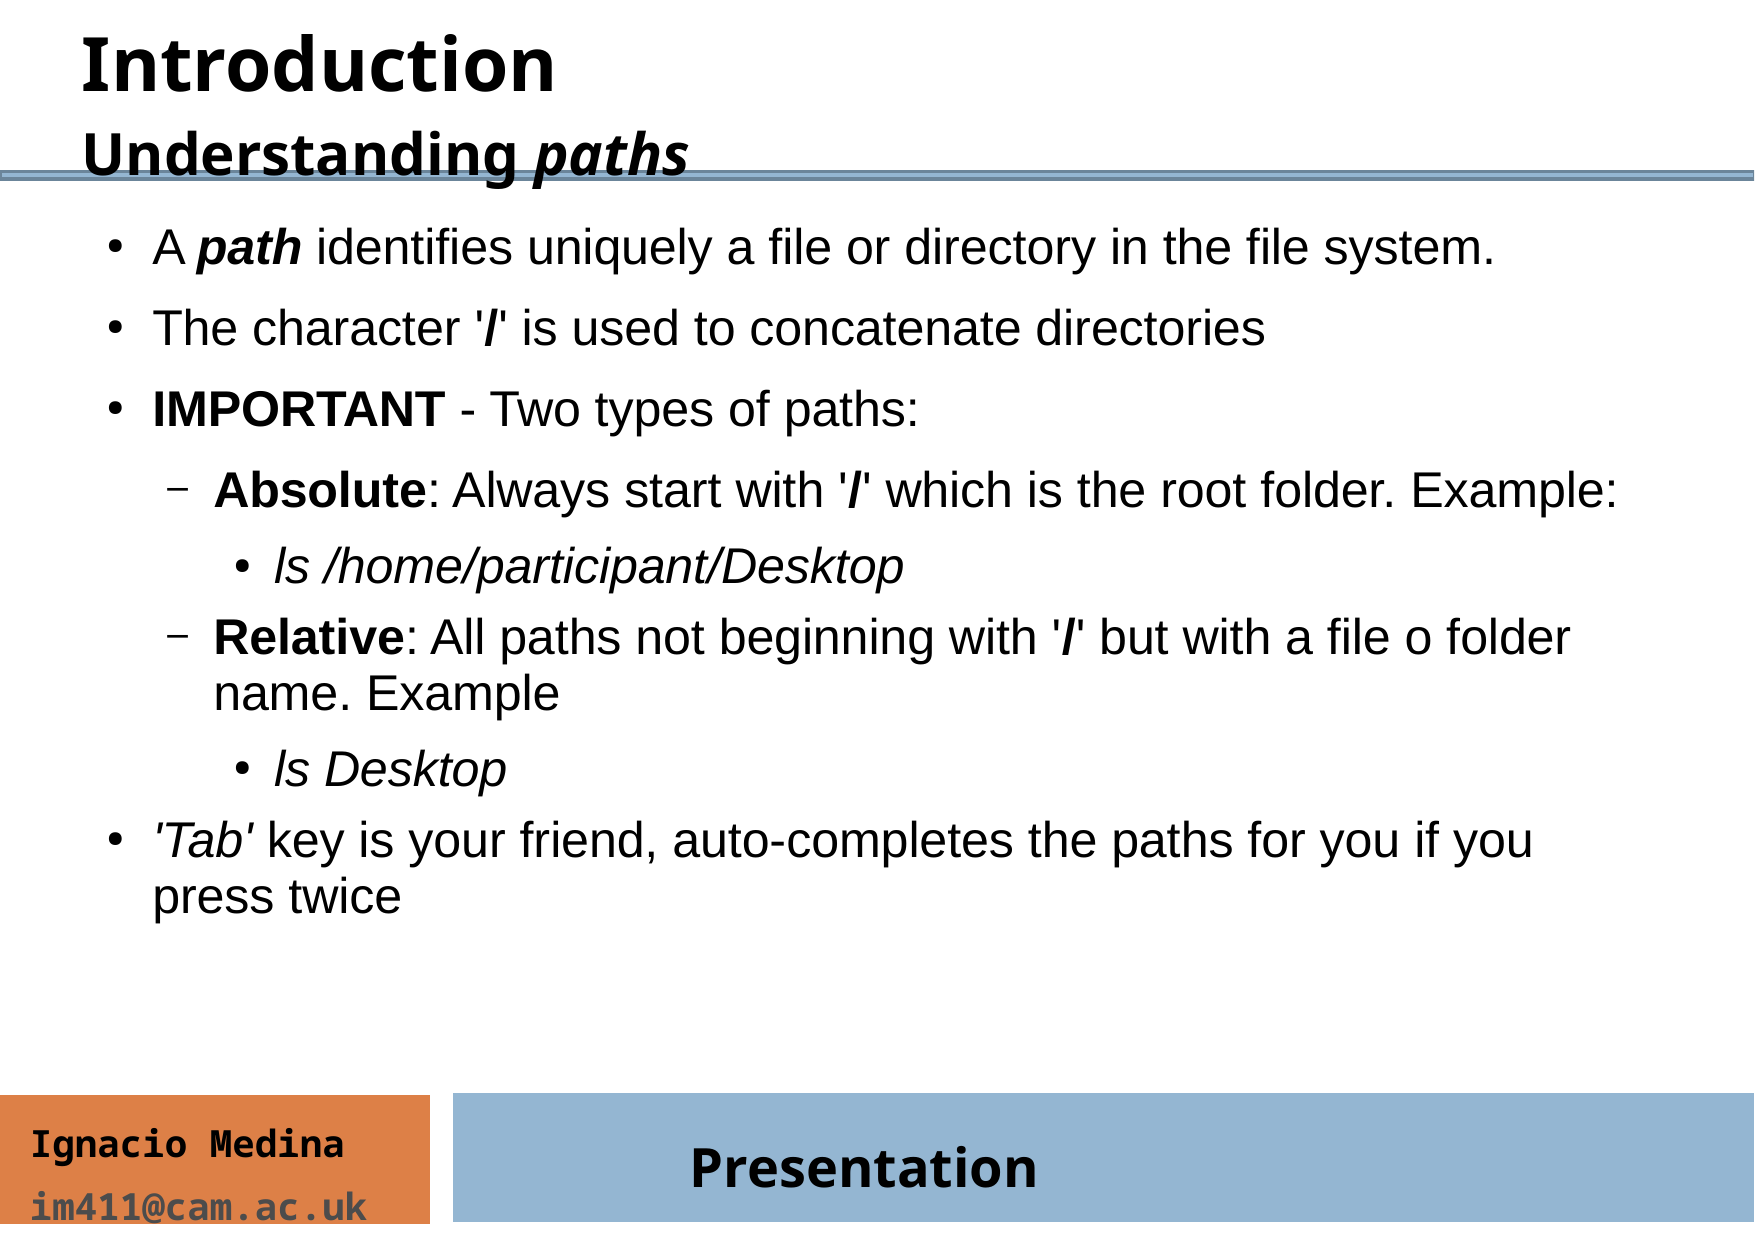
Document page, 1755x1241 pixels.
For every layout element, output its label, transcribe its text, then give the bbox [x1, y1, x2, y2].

text_box Presentation [675, 1122, 1726, 1200]
text_box Introduction Understanding paths [67, 3, 1688, 173]
text_box [543, 171, 1754, 179]
text_box [514, 173, 535, 179]
text_box [0, 171, 506, 179]
list A path identifies uniquely a file or directory in the file system. The character '/' is used to concatenate directories IMPORTANT - Two types of paths: Absolute: Always start with '/' which is the root folder. Example: ls /home/participant/Desktop Relative: All paths not beginning with '/' but with a file o folder name. Example ls Desktop 'Tab' key is your friend, auto-completes the paths for you if you press twice [91, 219, 1636, 939]
text_box Ignacio Medina im411@cam.ac.uk [15, 1110, 436, 1213]
